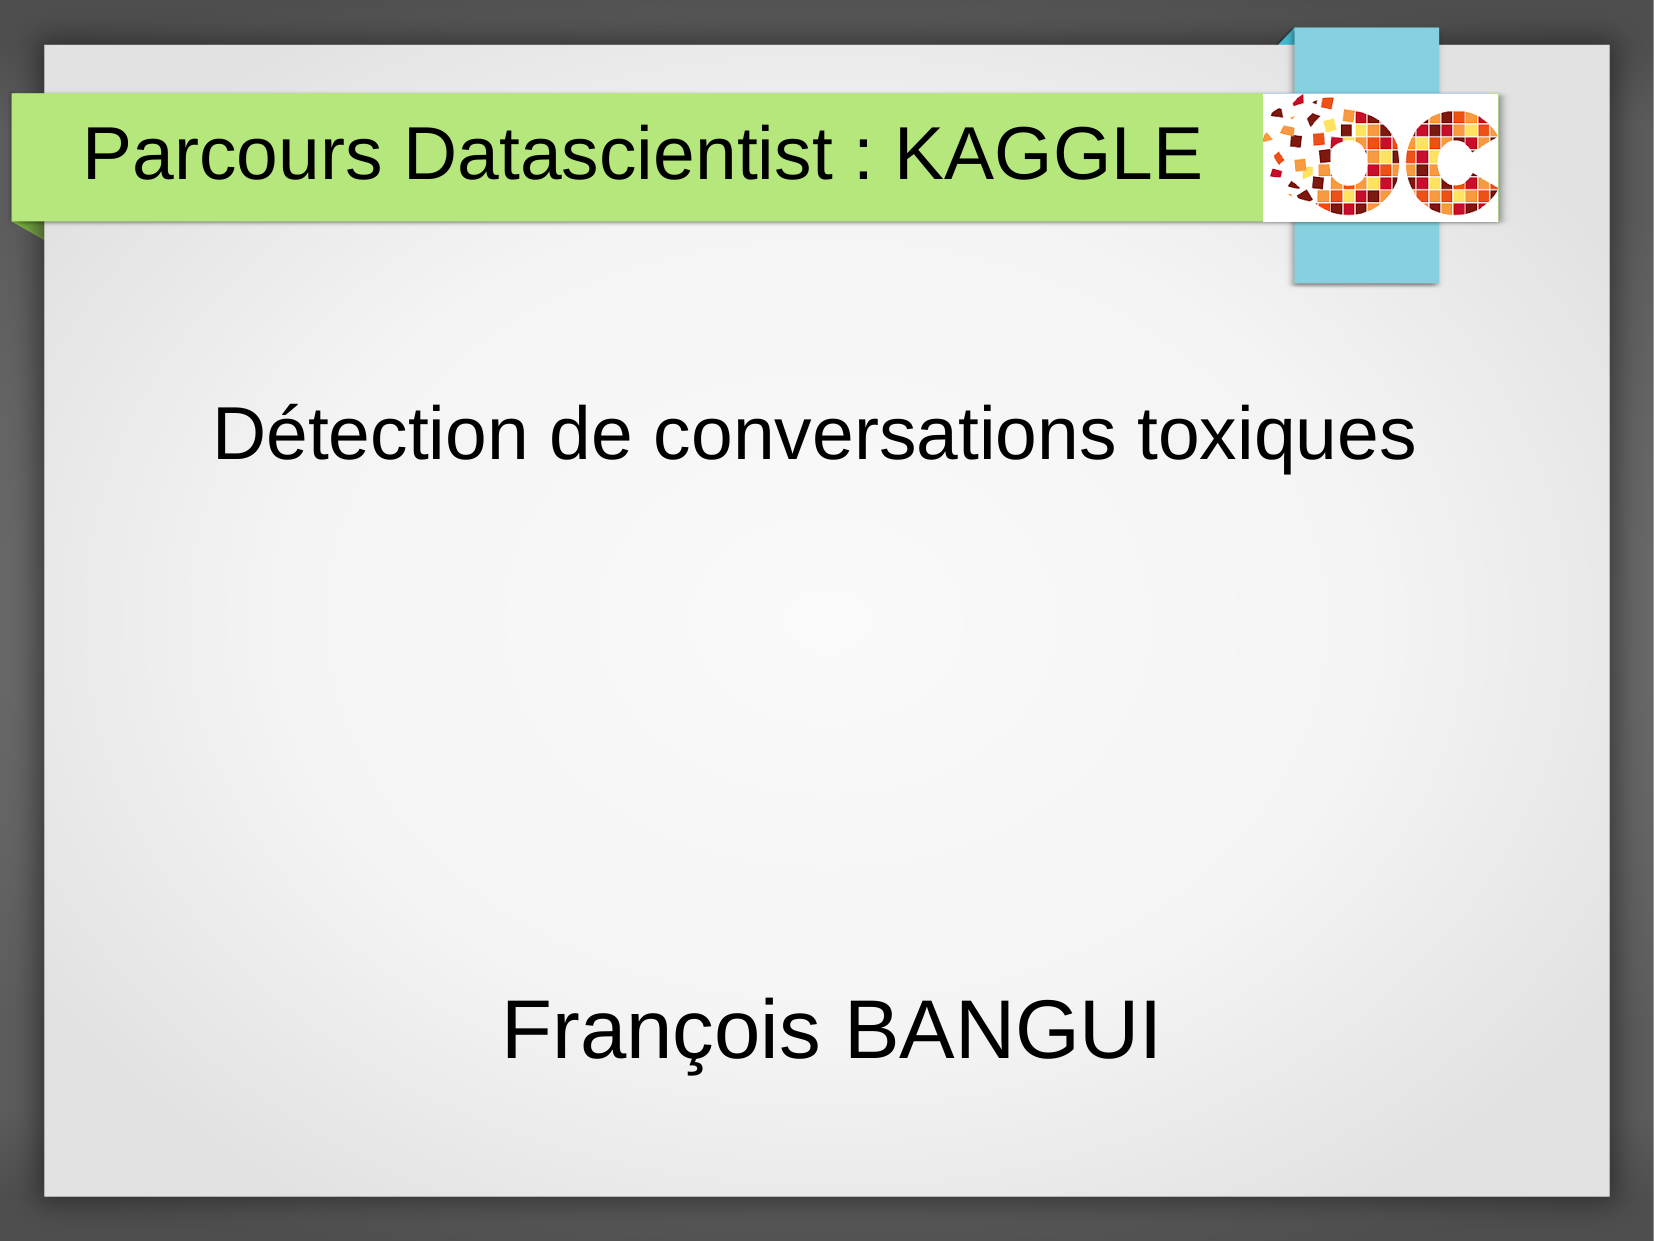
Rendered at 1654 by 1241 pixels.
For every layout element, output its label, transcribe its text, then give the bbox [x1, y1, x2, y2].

picture [0, 0, 1654, 1241]
text_box François BANGUI [47, 952, 1619, 1108]
title Parcours Datascientist : KAGGLE [82, 94, 1263, 213]
text_box Détection de conversations toxiques [47, 300, 1583, 568]
